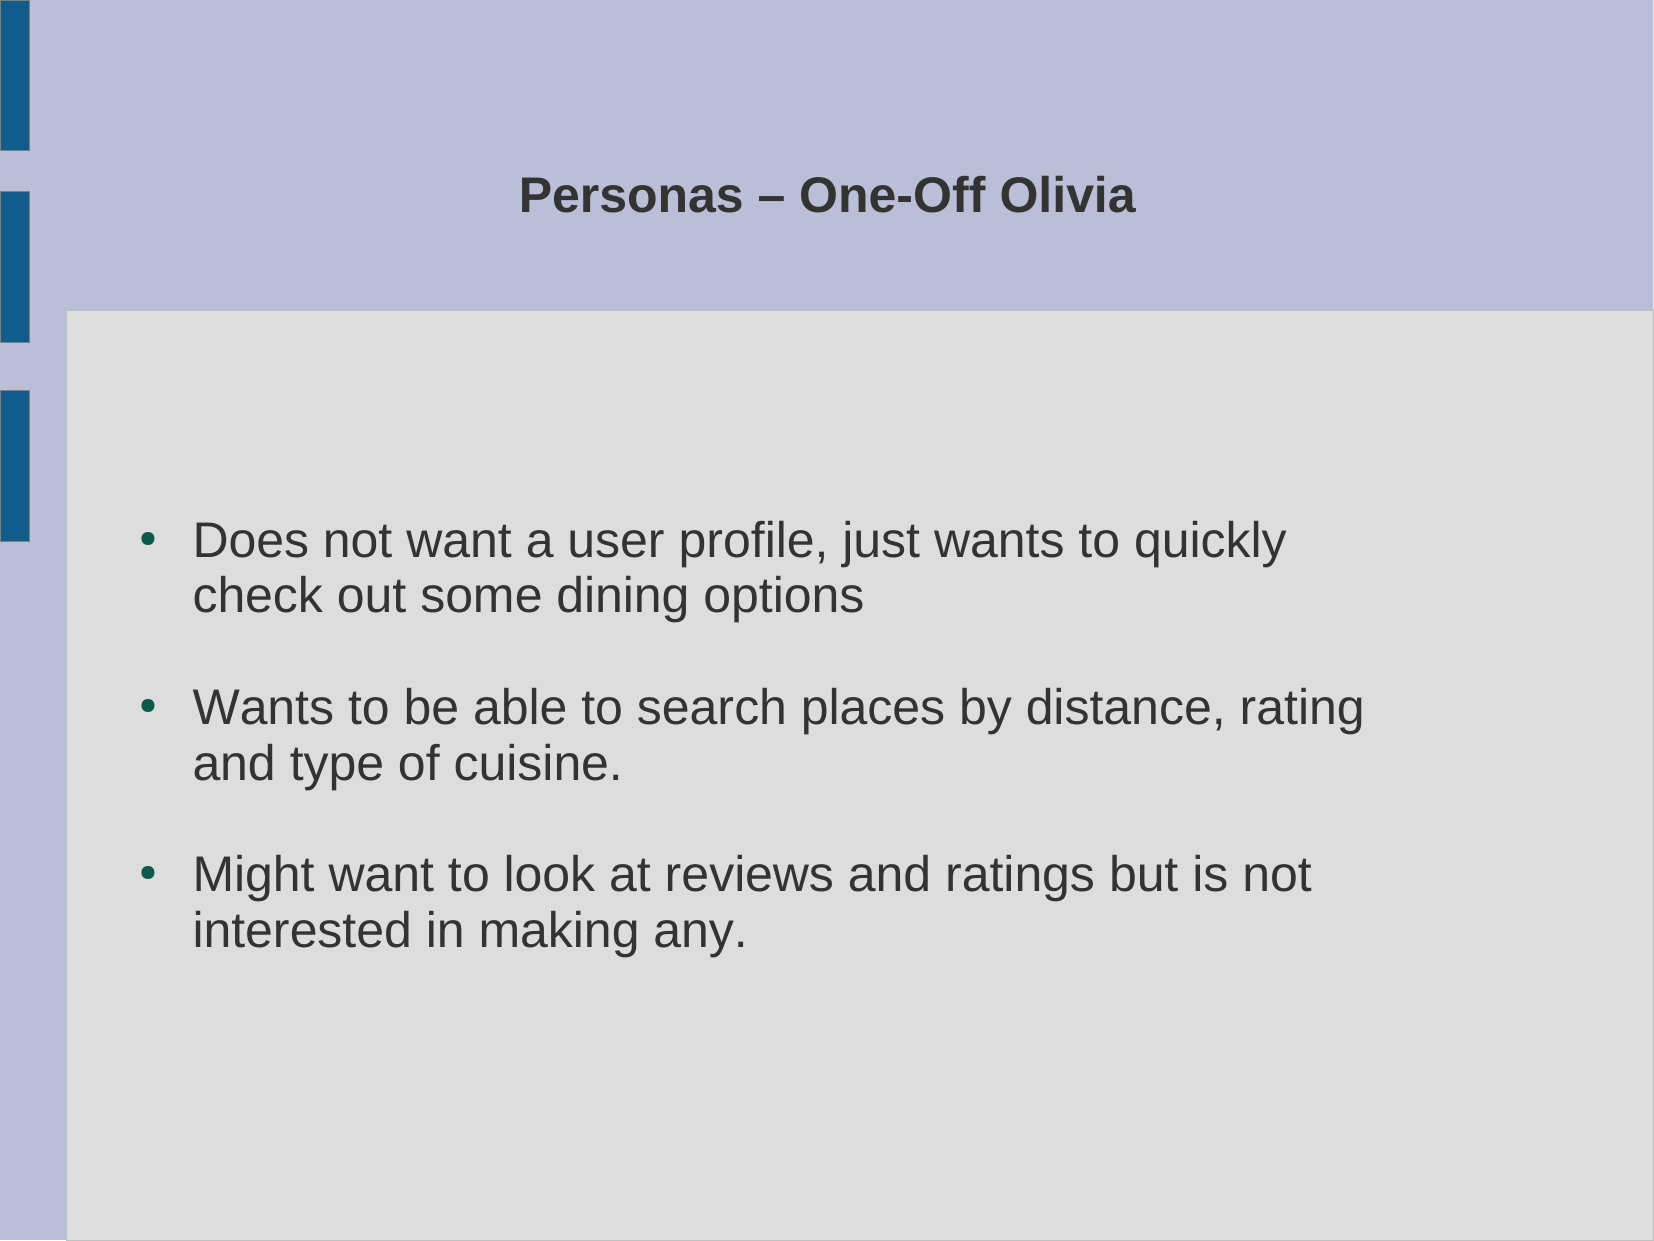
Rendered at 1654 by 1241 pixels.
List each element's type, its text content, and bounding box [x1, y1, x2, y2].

title Personas – One-Off Olivia [121, 91, 1534, 299]
list Does not want a user profile, just wants to quickly check out some dining options Wants to be able to search places by distance, rating and type of cuisine. Might want to look at reviews and ratings but is not interested in making any. [121, 344, 1534, 1127]
